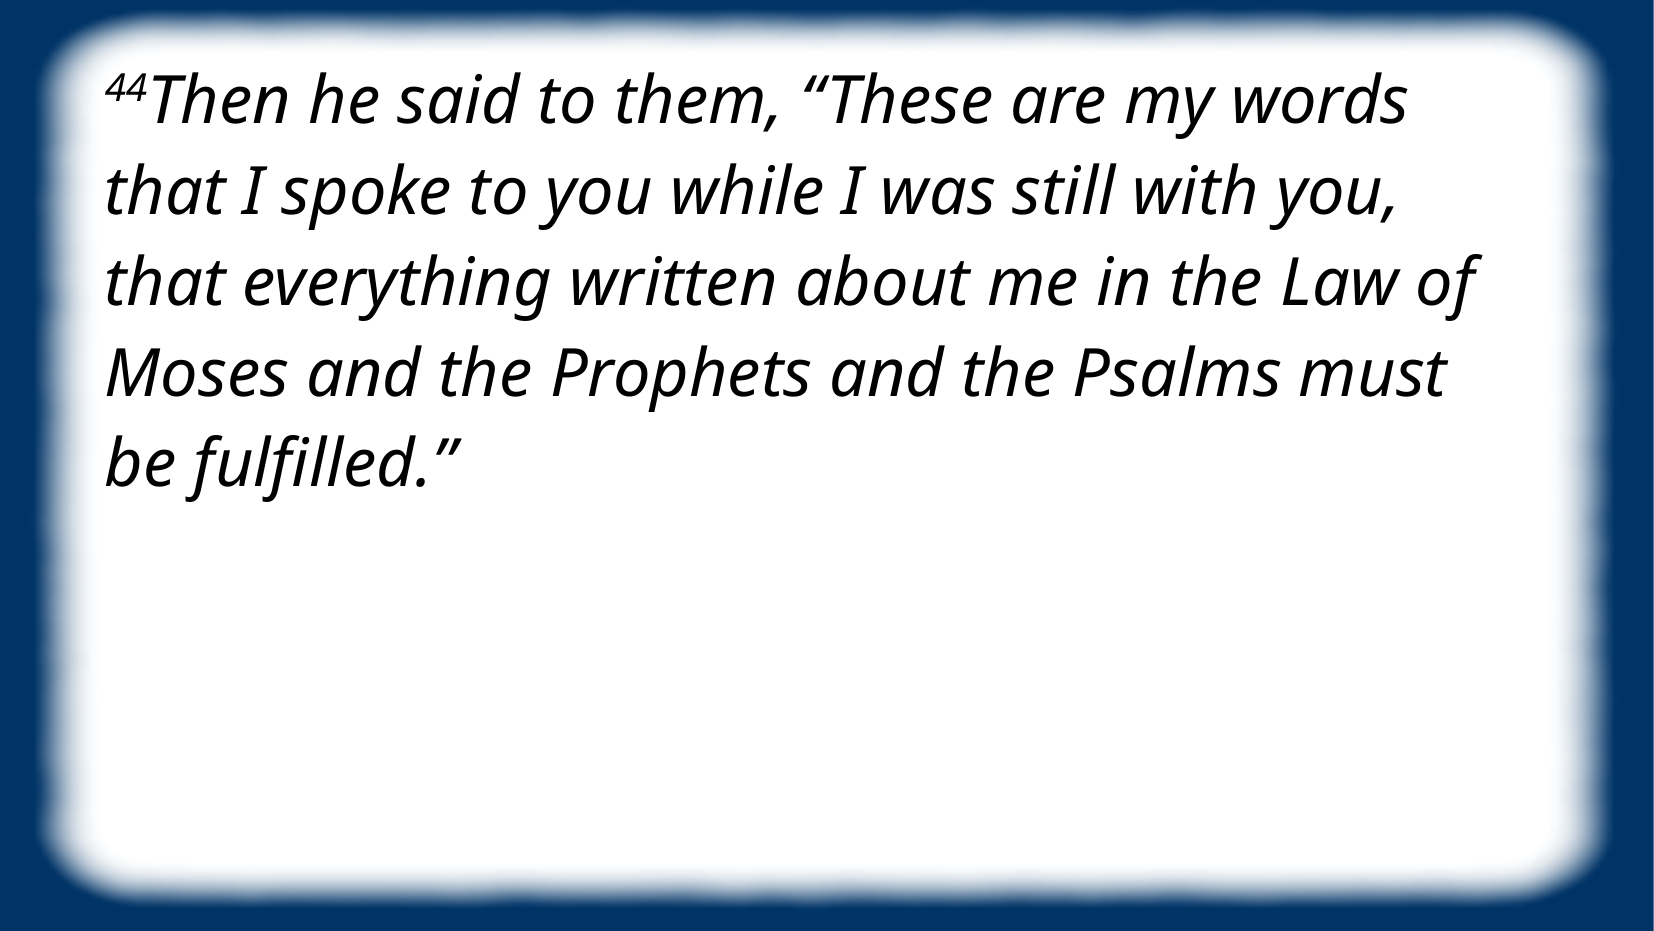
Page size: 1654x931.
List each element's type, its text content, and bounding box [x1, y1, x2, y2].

picture [0, 0, 1654, 931]
text_box 44Then he said to them, “These are my words that I spoke to you while I was still with you, that everything written about me in the Law of Moses and the Prophets and the Psalms must be fulfilled.” [90, 45, 1546, 504]
